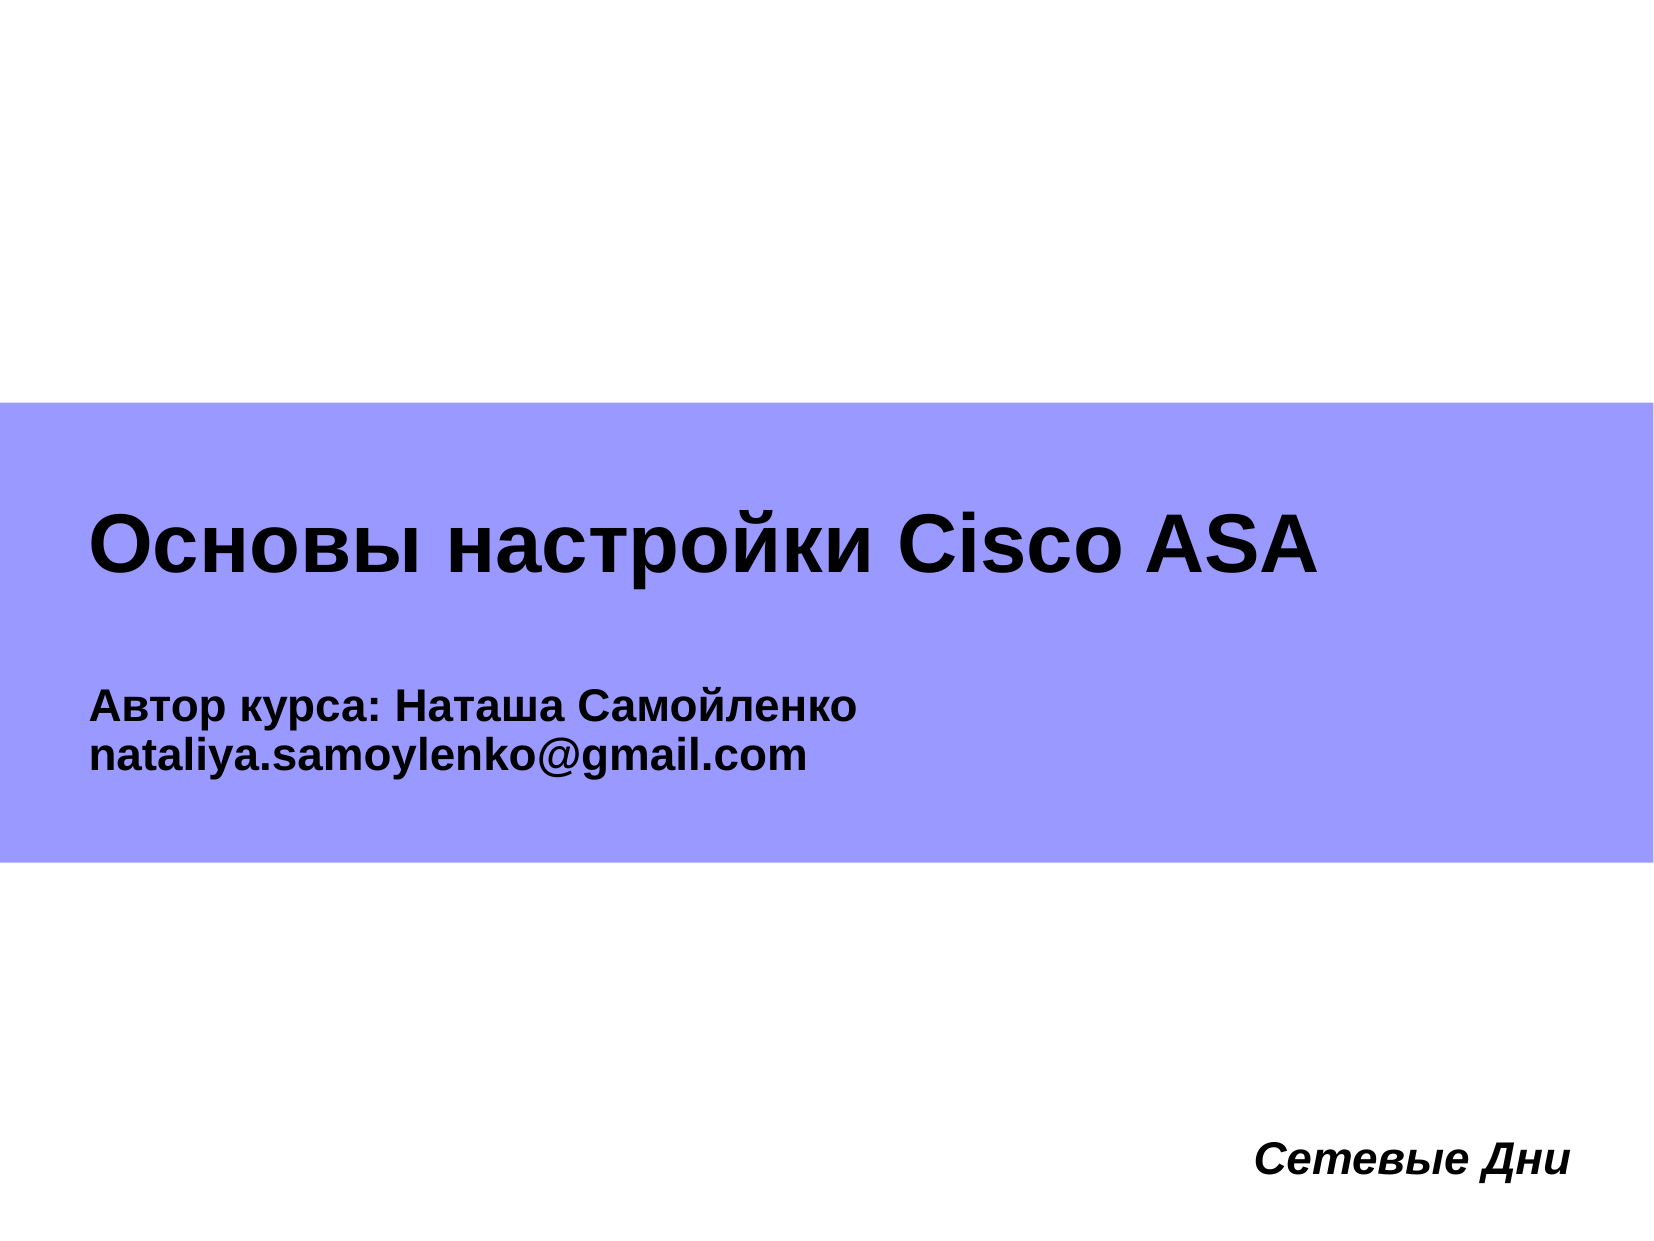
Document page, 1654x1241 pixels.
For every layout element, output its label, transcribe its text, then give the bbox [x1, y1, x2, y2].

text_box Основы настройки Cisco ASA [74, 493, 1537, 676]
text_box Сетевые Дни [1240, 1128, 1613, 1212]
text_box Автор курса: Наташа Самойленко nataliya.samoylenko@gmail.com [75, 674, 1163, 831]
